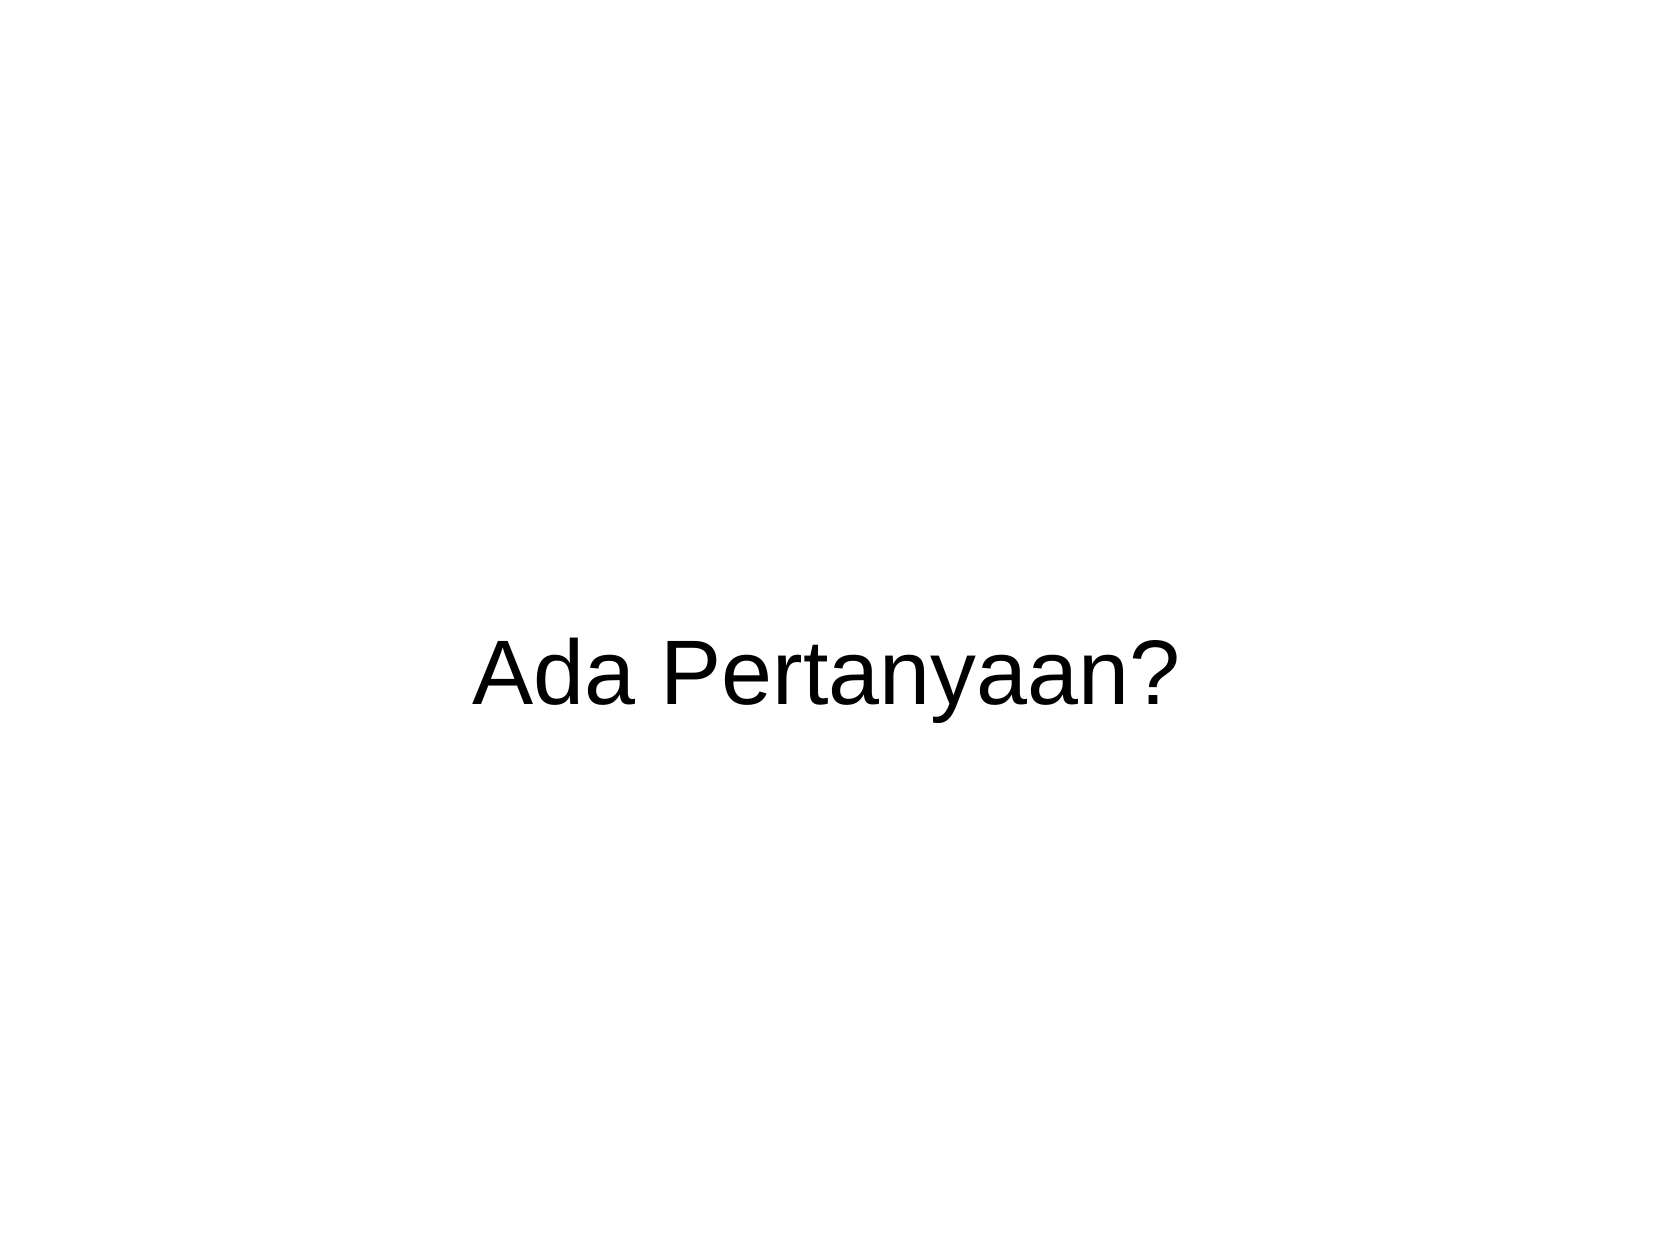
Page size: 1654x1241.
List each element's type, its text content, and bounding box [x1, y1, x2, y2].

title Ada Pertanyaan? [82, 569, 1571, 777]
